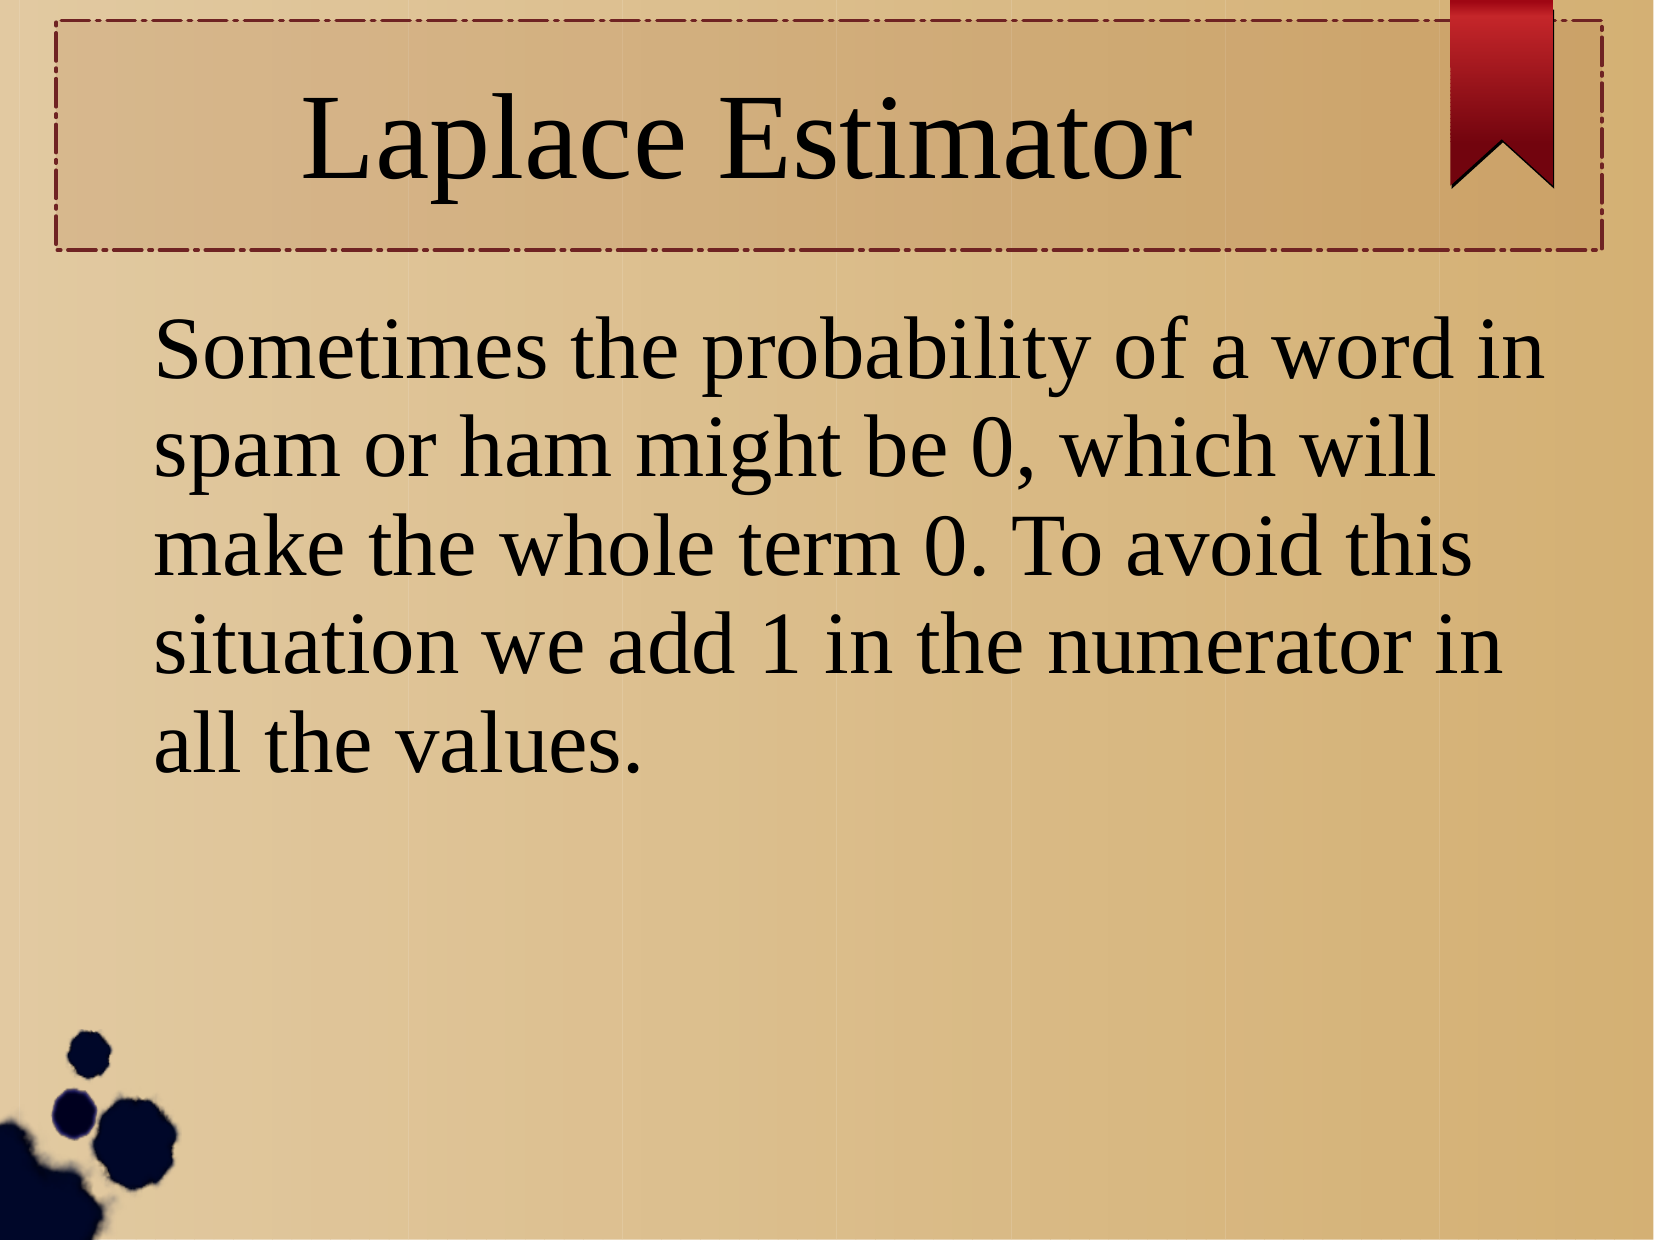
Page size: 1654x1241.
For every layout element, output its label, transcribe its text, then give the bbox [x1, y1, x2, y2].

title Laplace Estimator [82, 47, 1412, 229]
list Sometimes the probability of a word in spam or ham might be 0, which will make the whole term 0. To avoid this situation we add 1 in the numerator in all the values. [82, 299, 1571, 1019]
